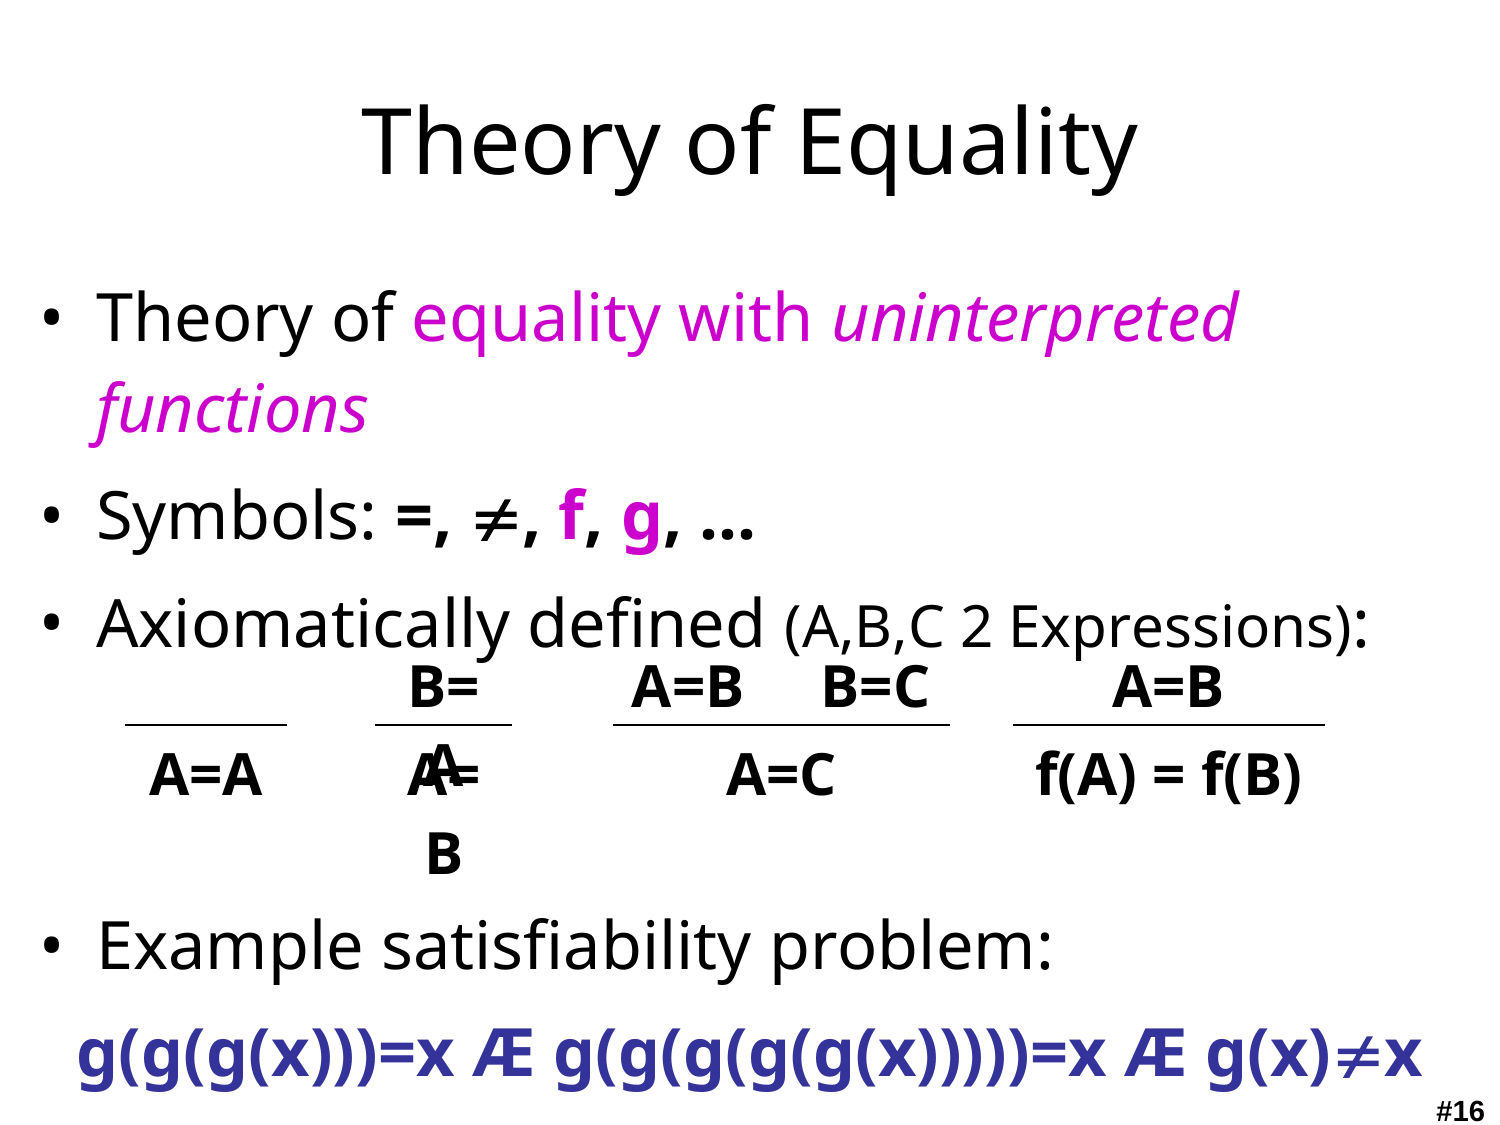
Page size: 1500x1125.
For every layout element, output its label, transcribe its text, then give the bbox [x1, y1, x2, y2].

text_box B=A [375, 637, 513, 726]
title Theory of Equality [24, 45, 1476, 233]
text_box f(A) = f(B) [1012, 726, 1325, 817]
list Theory of equality with uninterpreted functions Symbols: =, , f, g, … Axiomatically defined (A,B,C 2 Expressions): Example satisfiability problem: g(g(g(x)))=x Æ g(g(g(g(g(x)))))=x Æ g(x)x [24, 262, 1476, 1101]
text_box A=B B=C [612, 637, 950, 724]
text_box A=B [1012, 637, 1325, 724]
text_box A=A [124, 725, 288, 817]
text_box A=C [612, 726, 950, 817]
text_box A=B [375, 726, 513, 817]
